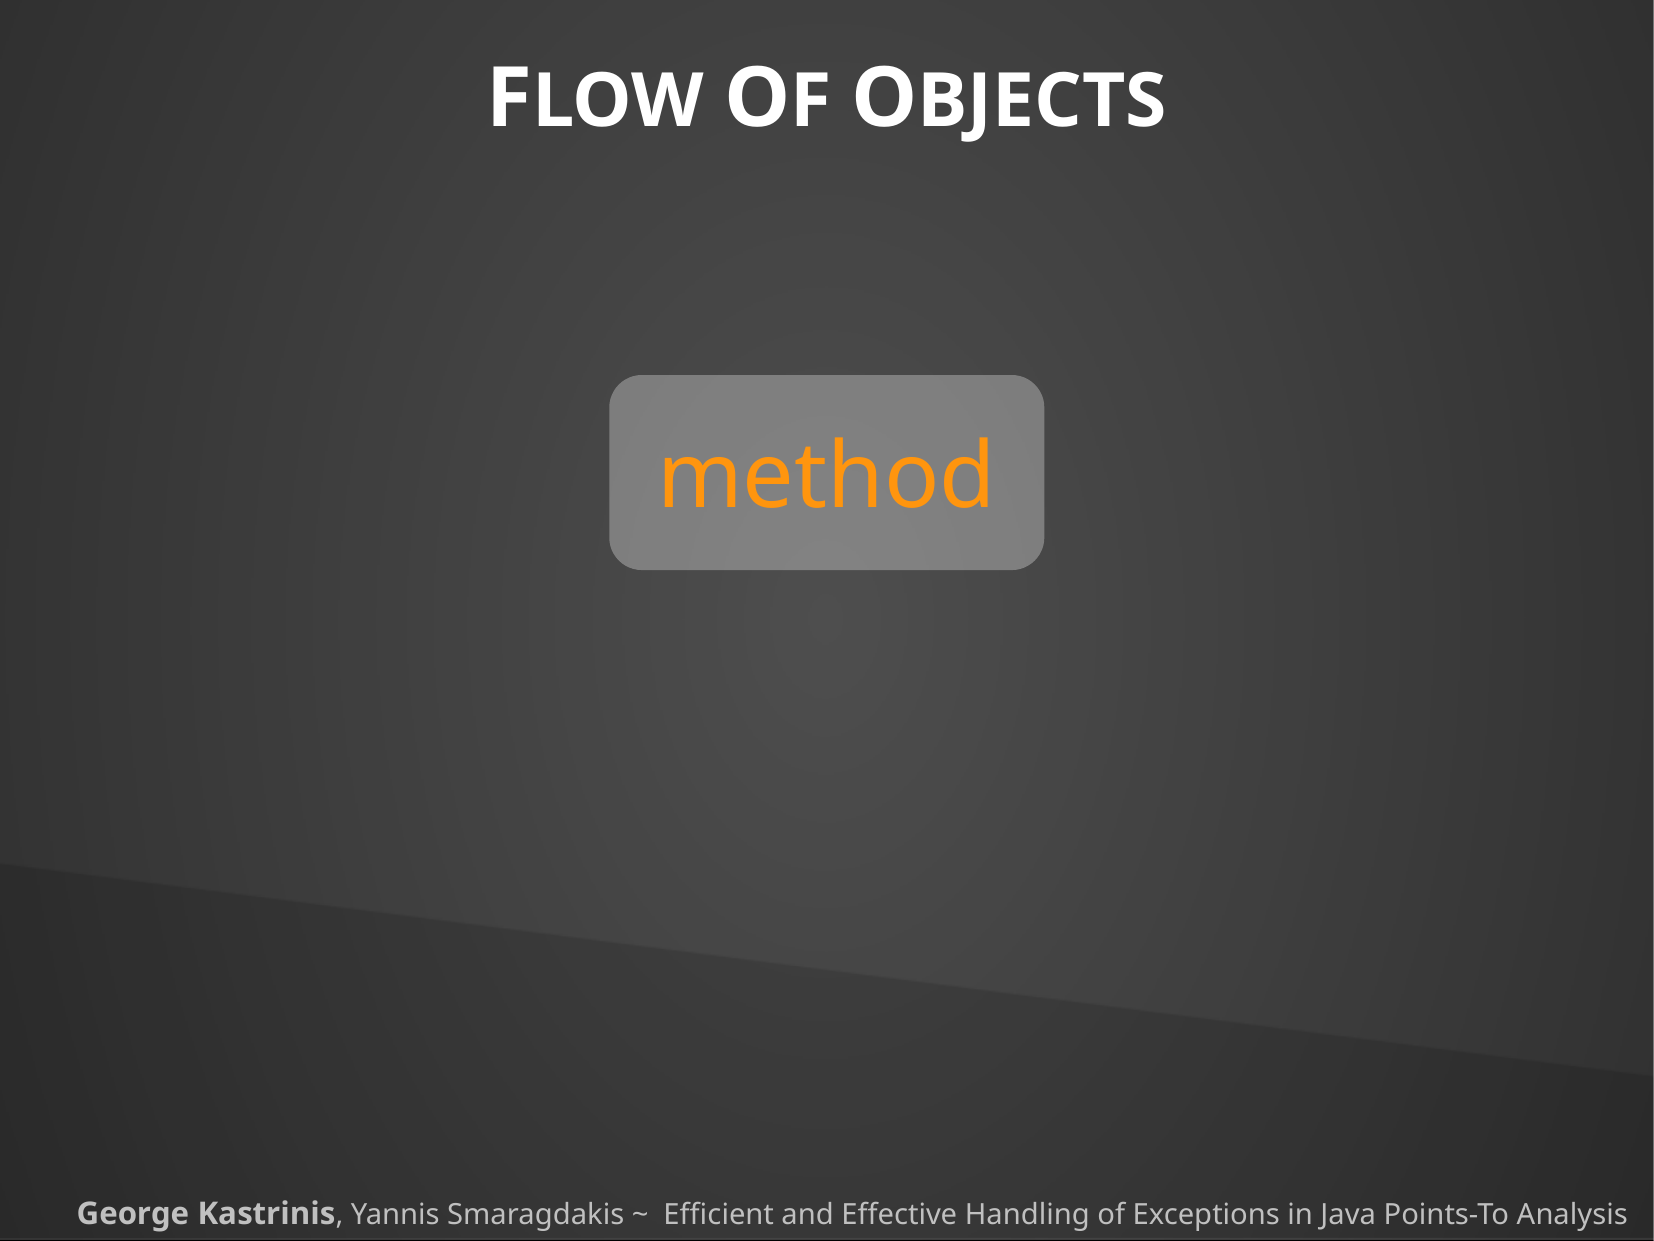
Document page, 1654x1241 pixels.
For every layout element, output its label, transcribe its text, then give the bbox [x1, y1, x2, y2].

text_box FLOW OF OBJECTS [452, 30, 1201, 139]
text_box method [609, 375, 1045, 571]
picture [0, 0, 1654, 1241]
